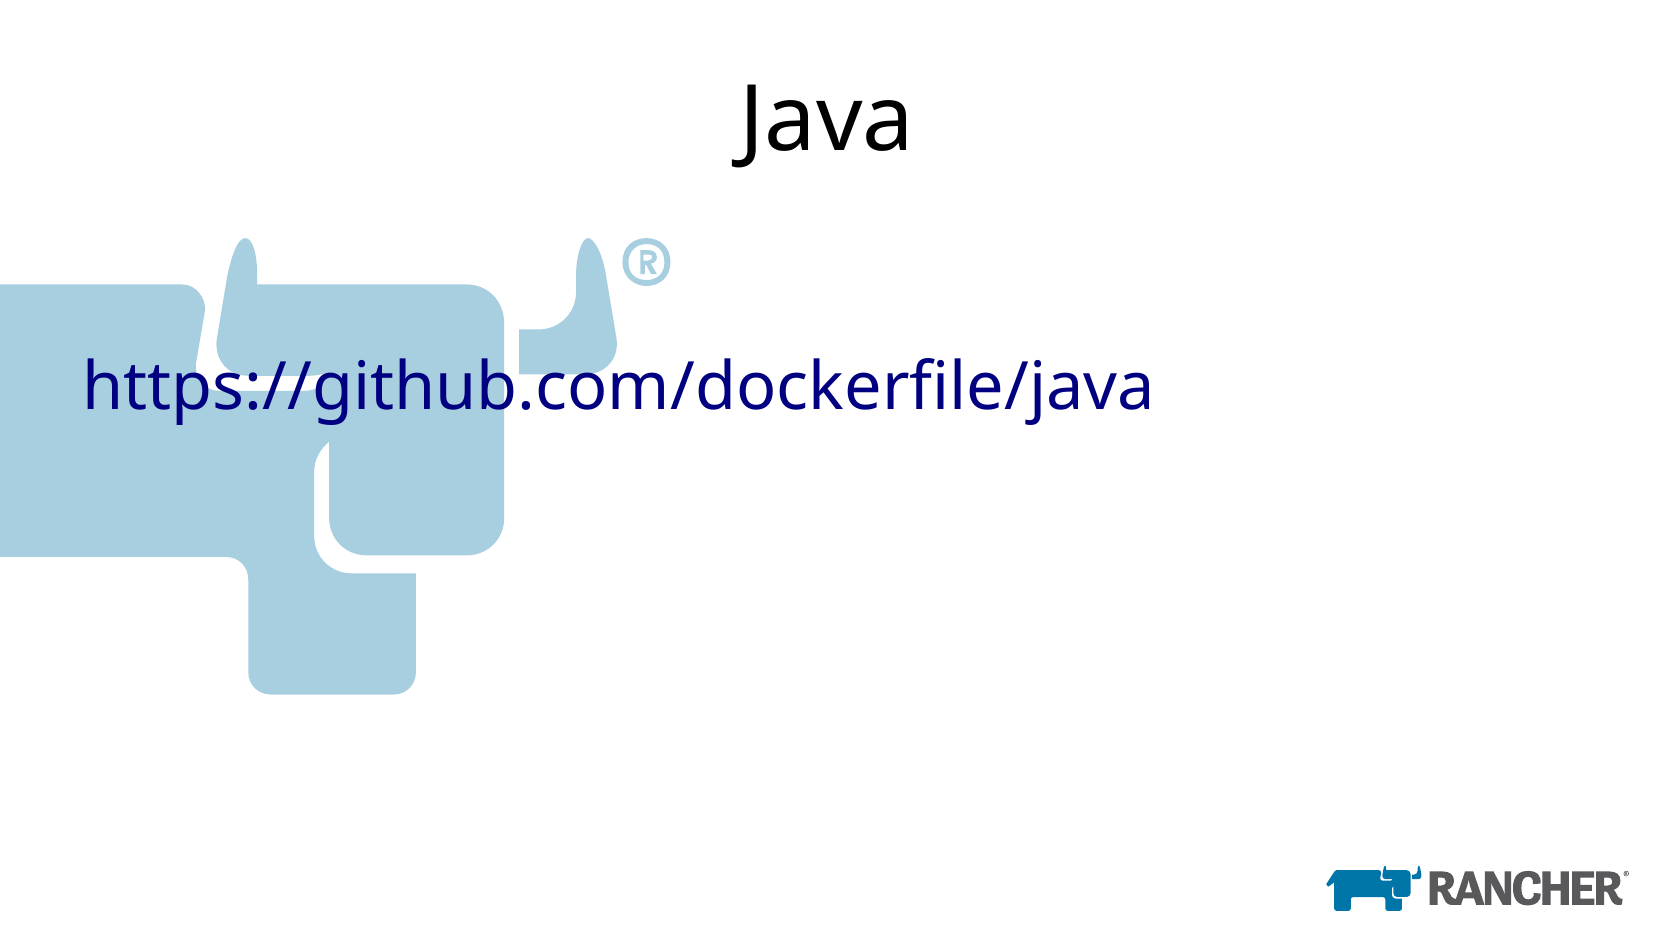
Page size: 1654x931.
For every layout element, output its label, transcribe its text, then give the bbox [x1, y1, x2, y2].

list https://github.com/dockerfile/java [82, 217, 1571, 758]
title Java [82, 37, 1571, 193]
